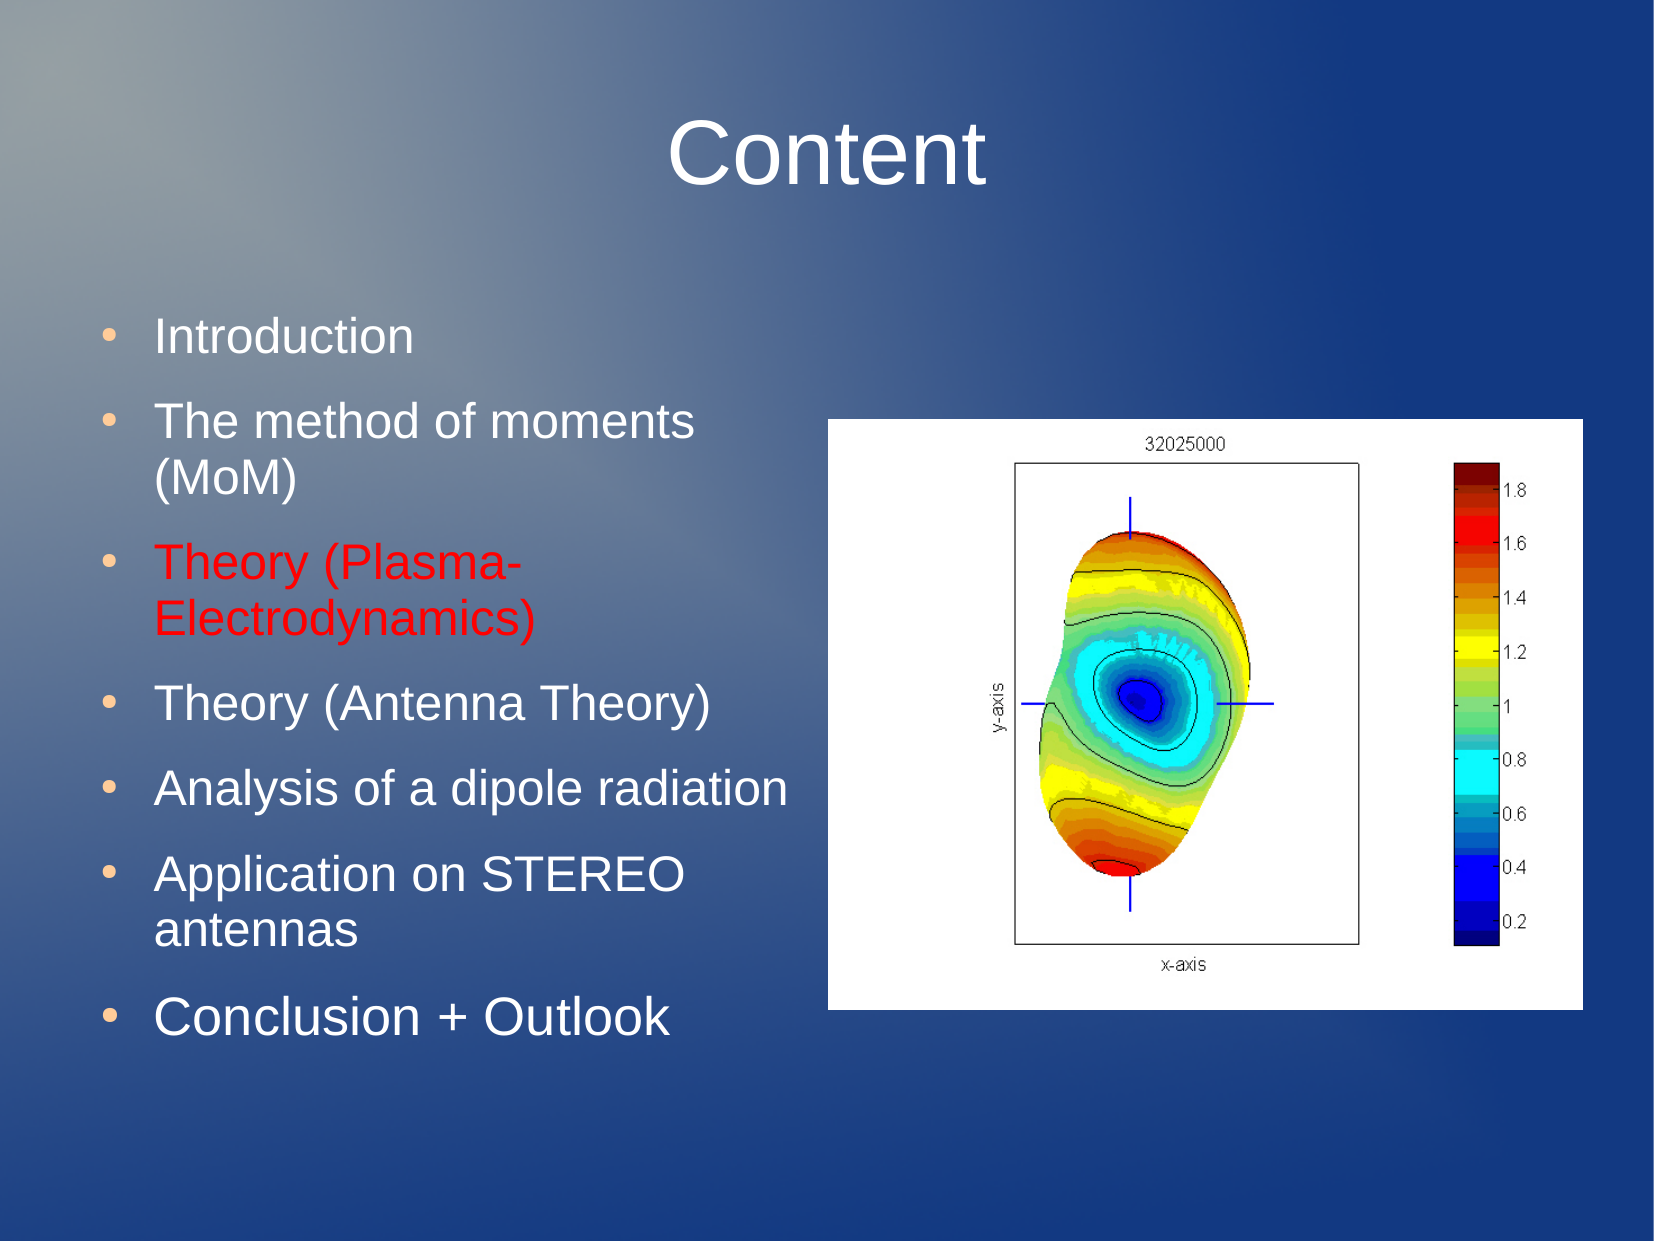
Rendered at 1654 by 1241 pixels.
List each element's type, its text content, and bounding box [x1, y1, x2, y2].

picture [0, 0, 1654, 1241]
title Content [82, 49, 1571, 257]
list Introduction The method of moments (MoM) Theory (Plasma-Electrodynamics) Theory (Antenna Theory) Analysis of a dipole radiation Application on STEREO antennas Conclusion + Outlook [82, 307, 809, 1140]
